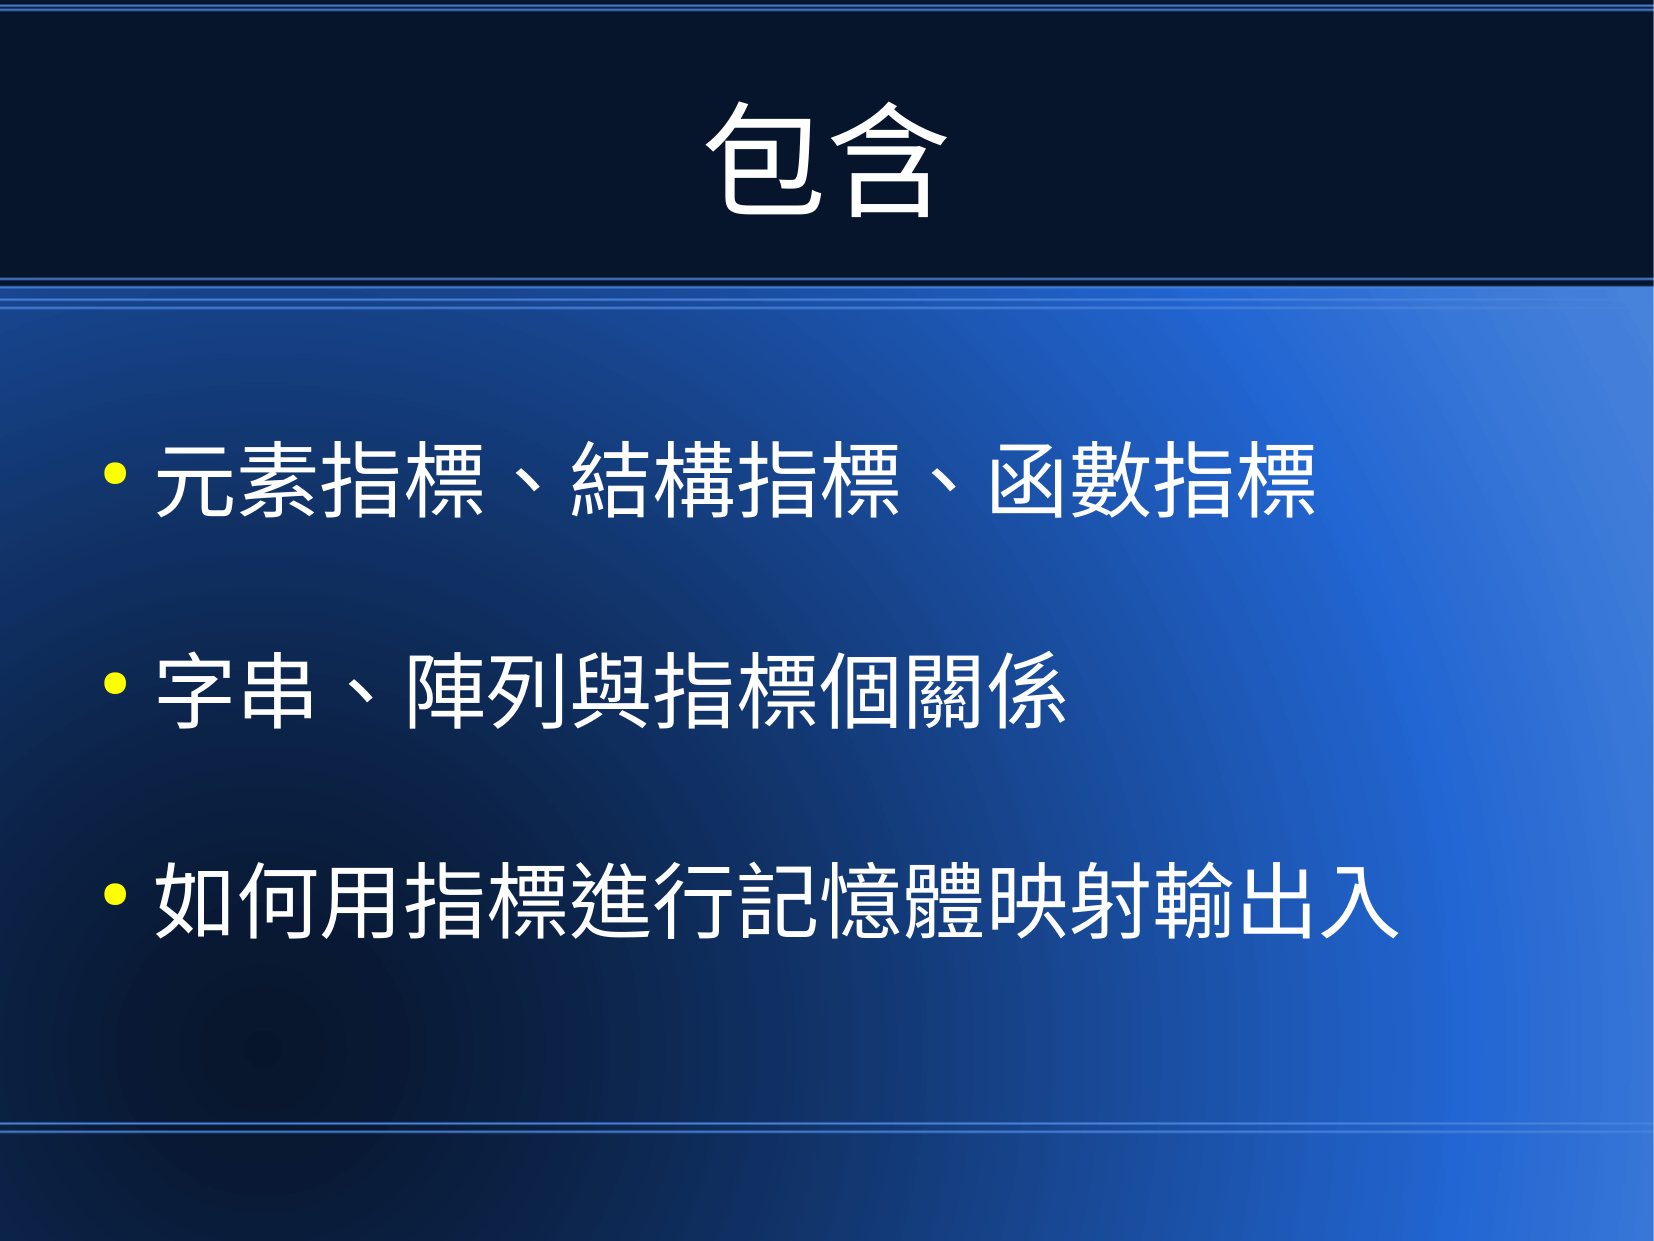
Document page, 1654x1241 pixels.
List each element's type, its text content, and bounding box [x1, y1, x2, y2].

picture [0, 0, 1654, 1241]
list 元素指標、結構指標、函數指標 字串、陣列與指標個關係 如何用指標進行記憶體映射輸出入 [82, 355, 1571, 1241]
title 包含 [82, 49, 1571, 257]
